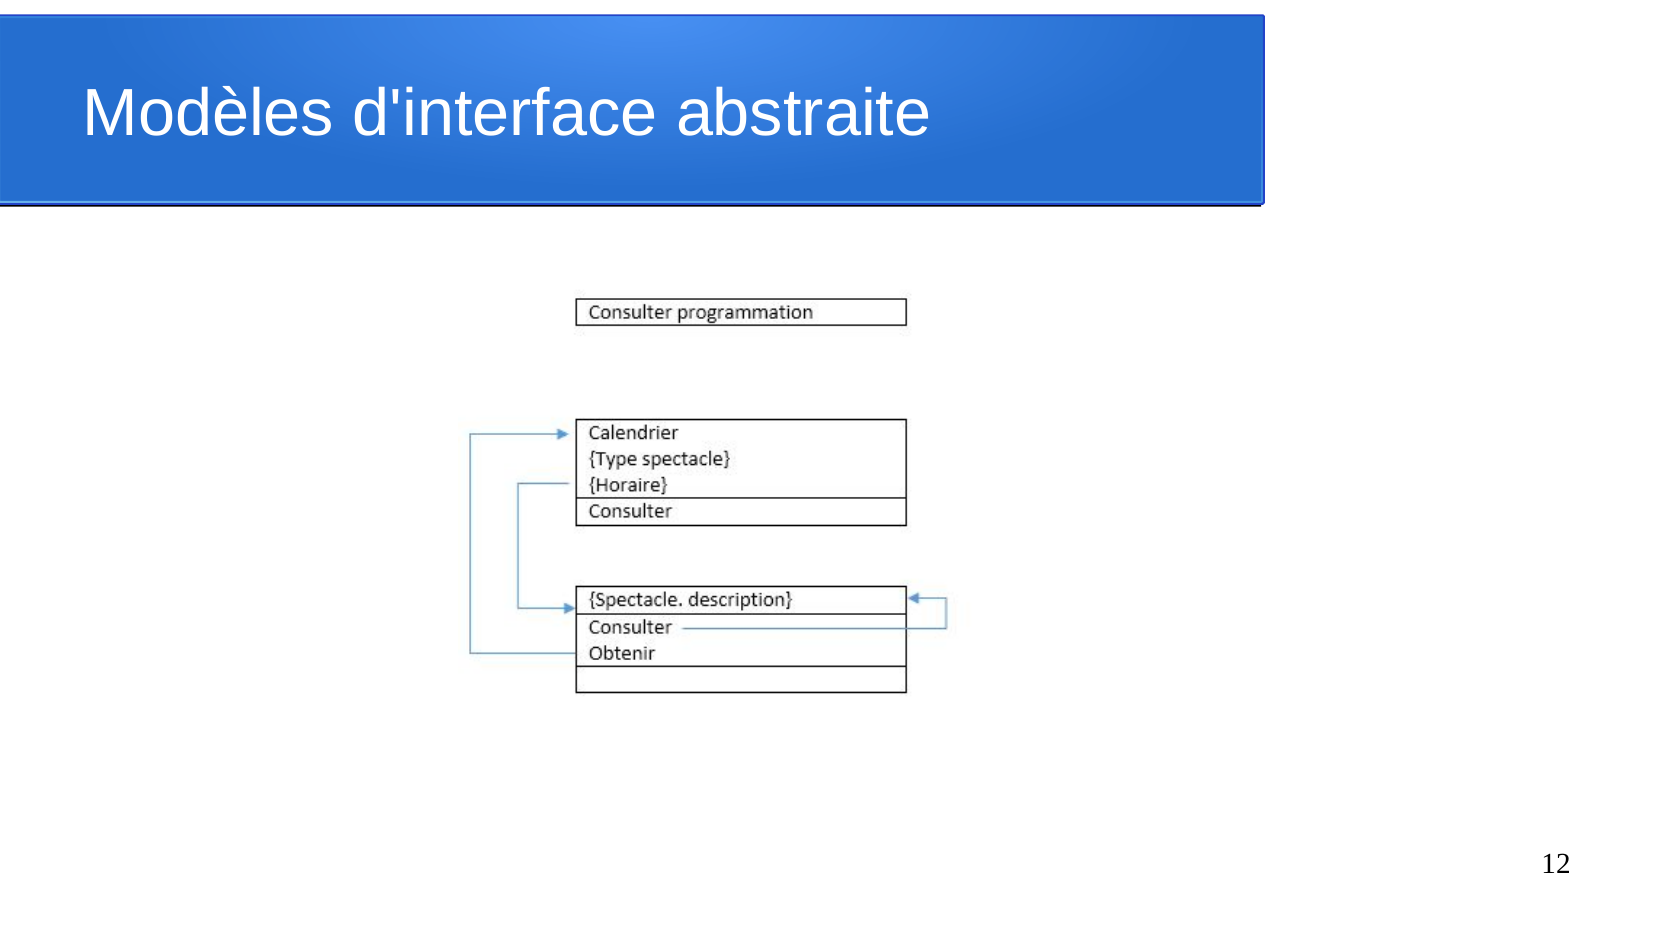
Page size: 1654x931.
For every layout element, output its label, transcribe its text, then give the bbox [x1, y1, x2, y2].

picture [458, 255, 1006, 796]
title Modèles d'interface abstraite [82, 35, 1235, 189]
